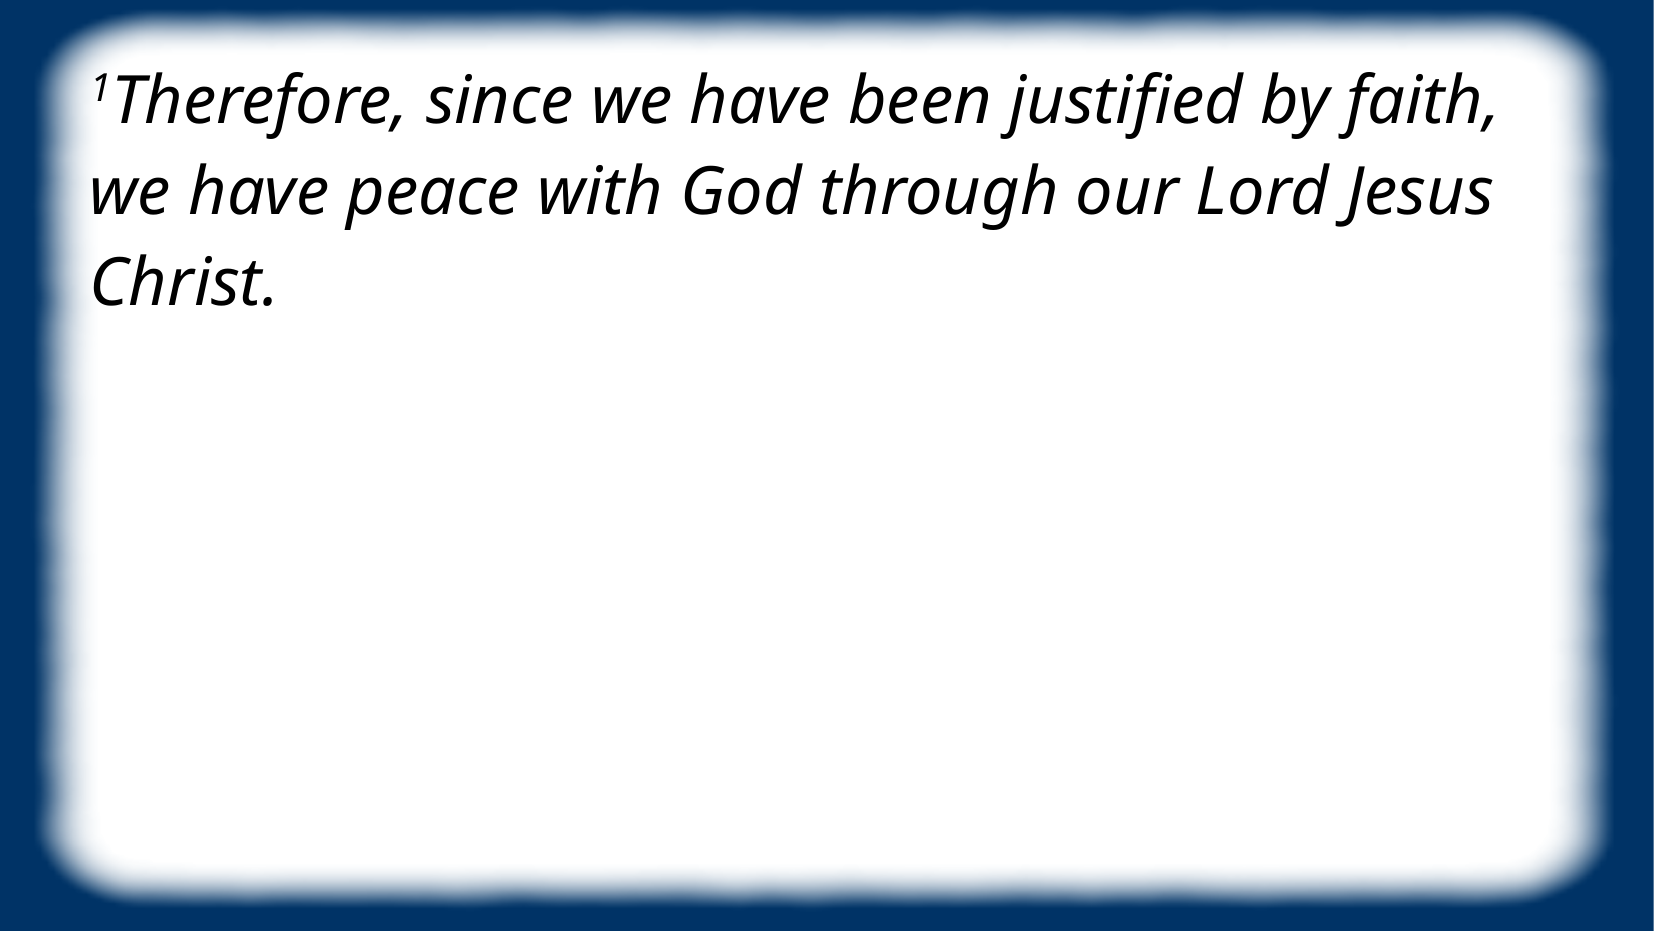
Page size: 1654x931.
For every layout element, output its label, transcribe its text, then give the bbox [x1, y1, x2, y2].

picture [0, 0, 1654, 931]
text_box 1Therefore, since we have been justified by faith, we have peace with God through our Lord Jesus Christ. [75, 45, 1576, 331]
